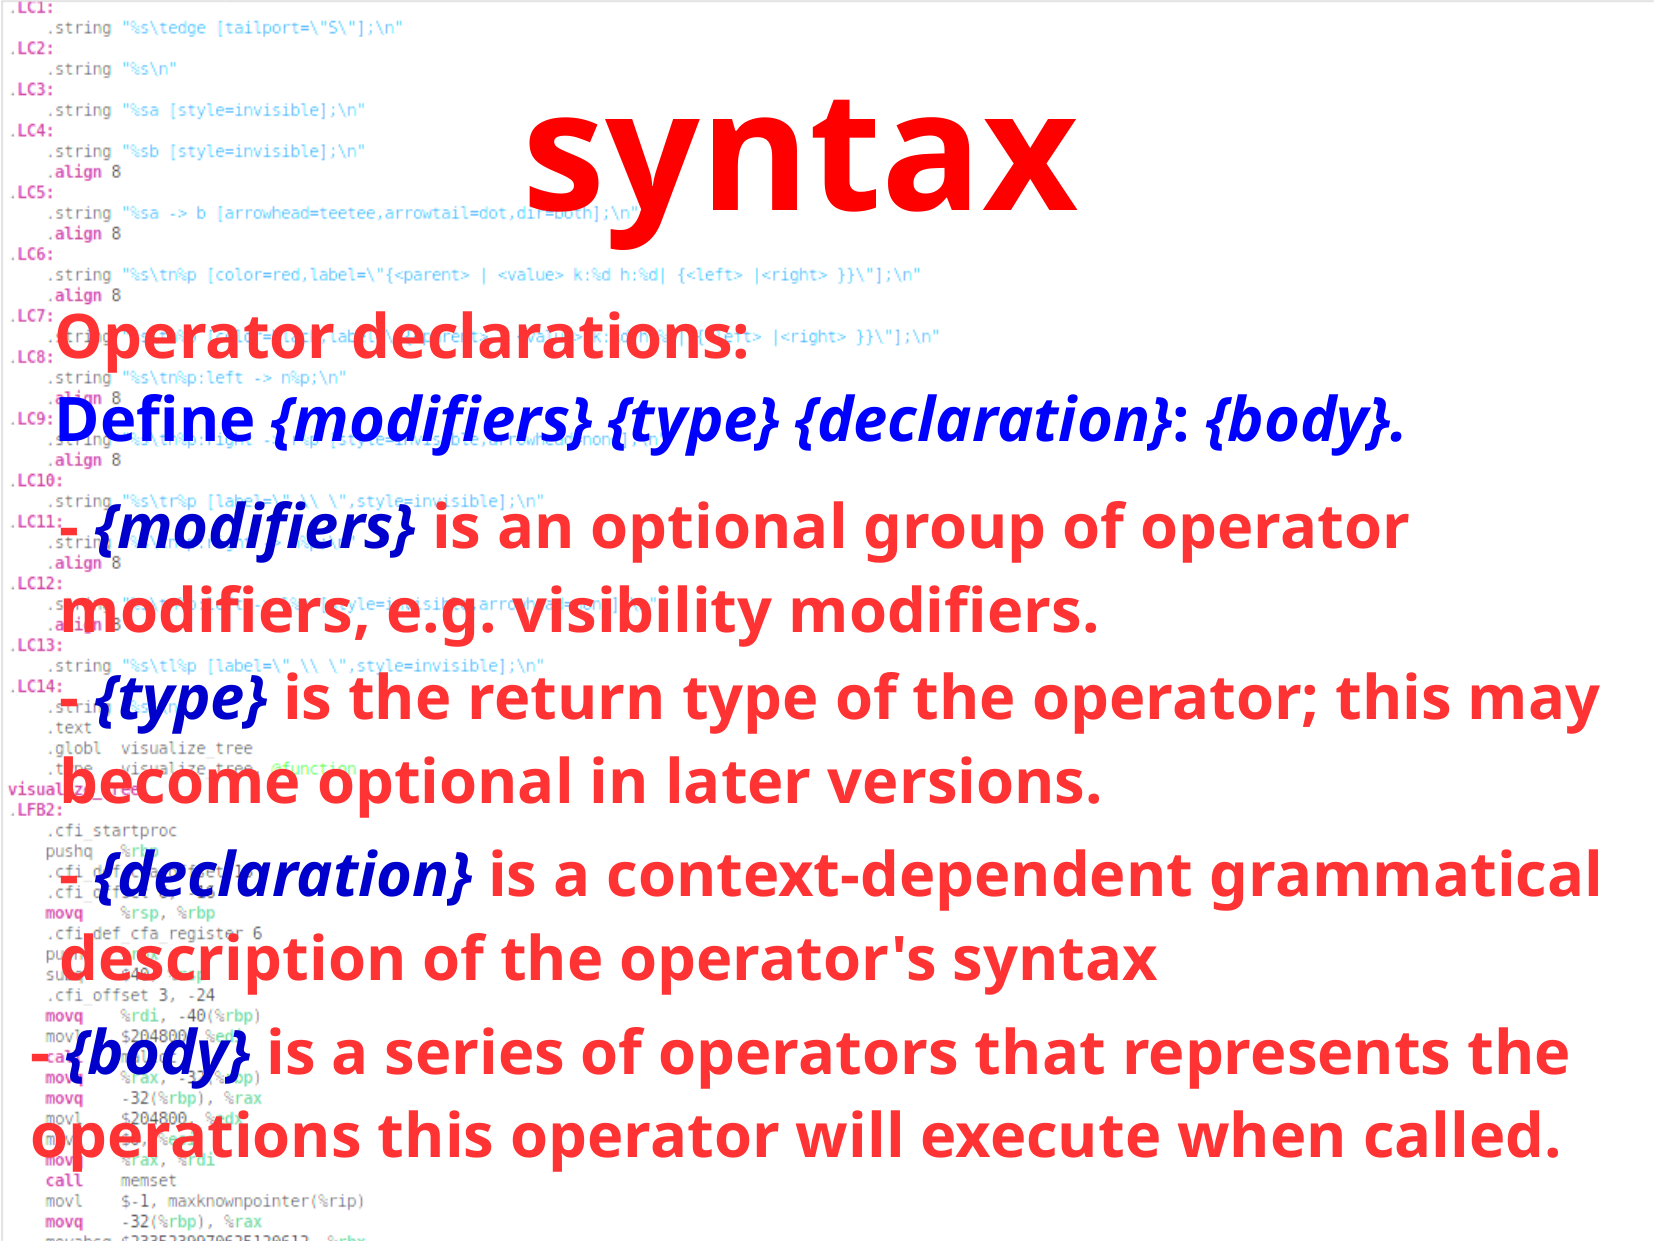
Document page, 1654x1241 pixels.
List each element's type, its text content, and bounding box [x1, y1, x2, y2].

text_box - {type} is the return type of the operator; this may become optional in later versions. [45, 646, 1630, 823]
text_box - {declaration} is a context-dependent grammatical description of the operator's syntax [45, 823, 1654, 1000]
picture [0, 0, 1654, 1241]
text_box Operator declarations: Define {modifiers} {type} {declaration}: {body}. [40, 285, 1621, 470]
text_box - {modifiers} is an optional group of operator modifiers, e.g. visibility modifiers. [45, 475, 1630, 646]
text_box syntax [507, 25, 1116, 271]
text_box - {body} is a series of operators that represents the operations this operator will execute when called. [15, 1000, 1654, 1186]
